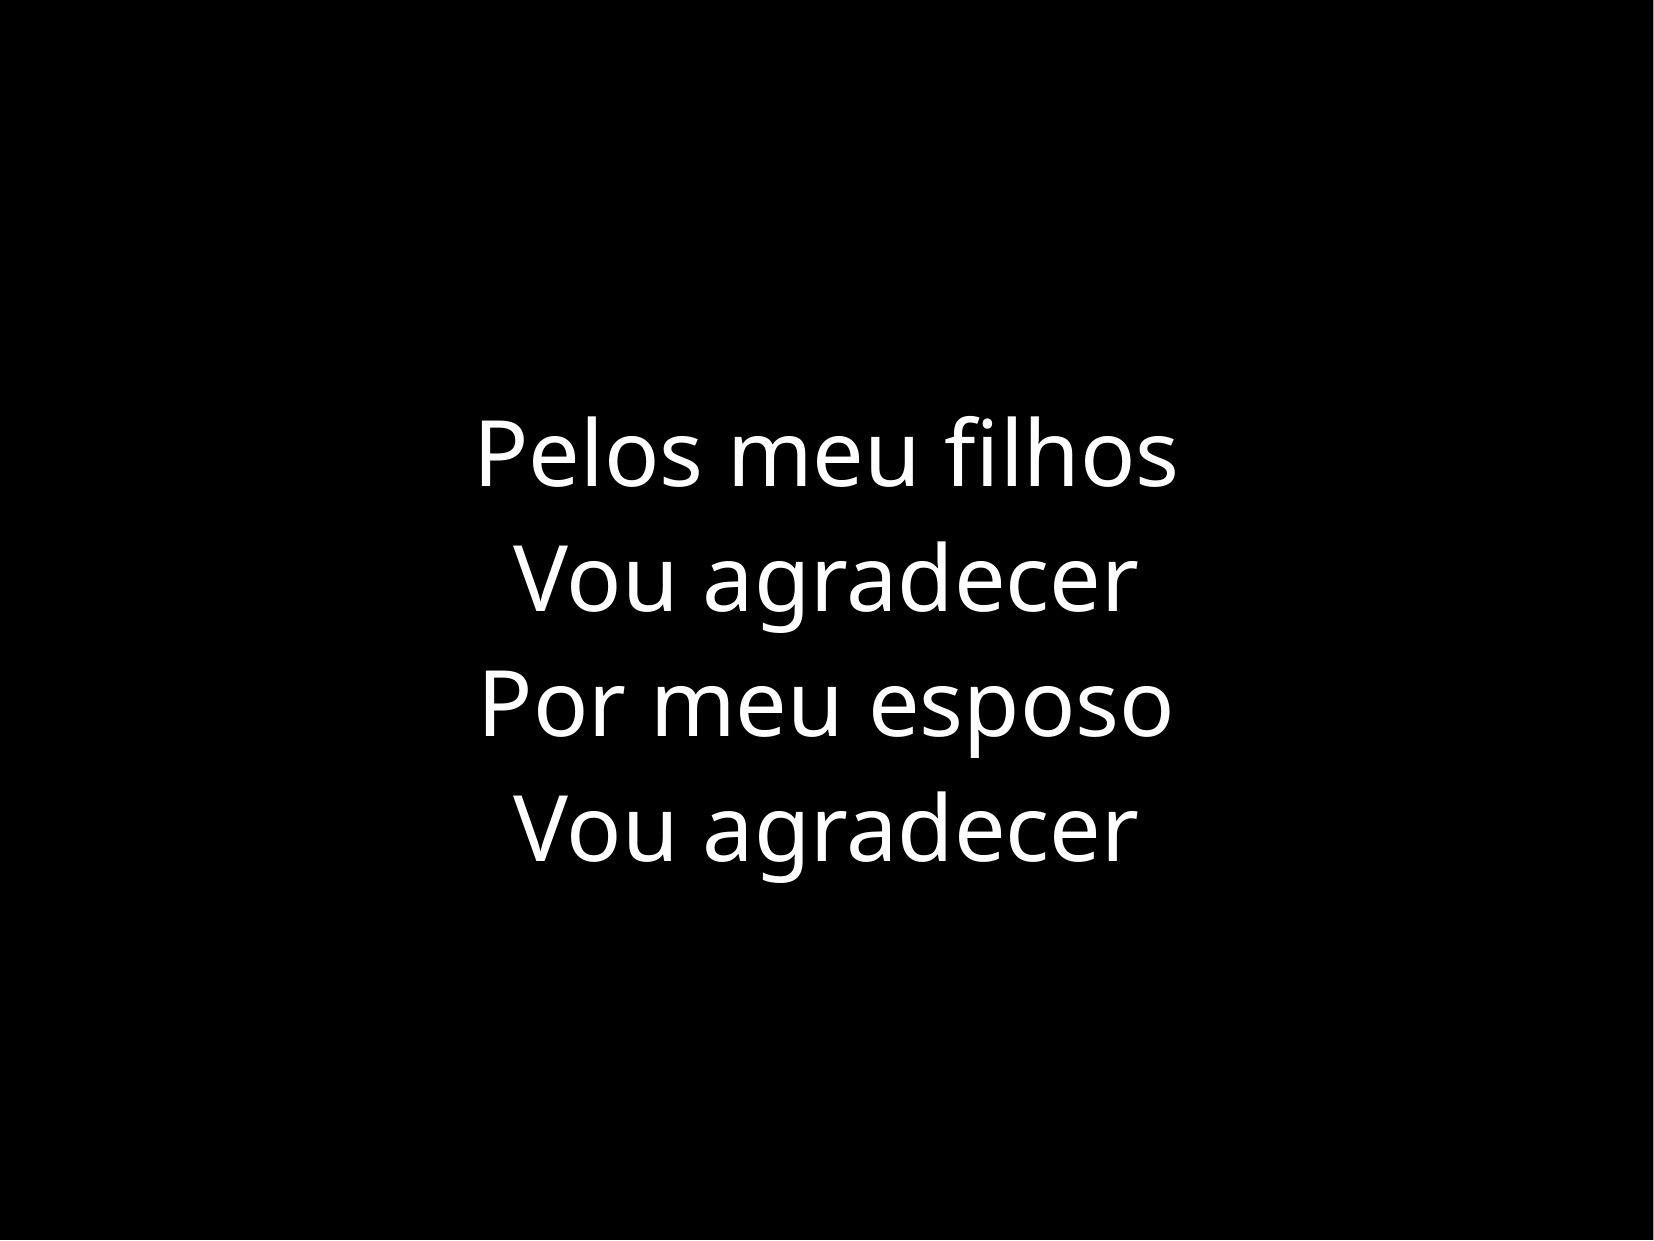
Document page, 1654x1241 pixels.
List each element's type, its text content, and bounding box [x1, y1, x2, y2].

title Pelos meu filhos Vou agradecer Por meu esposo Vou agradecer [82, 49, 1571, 1229]
